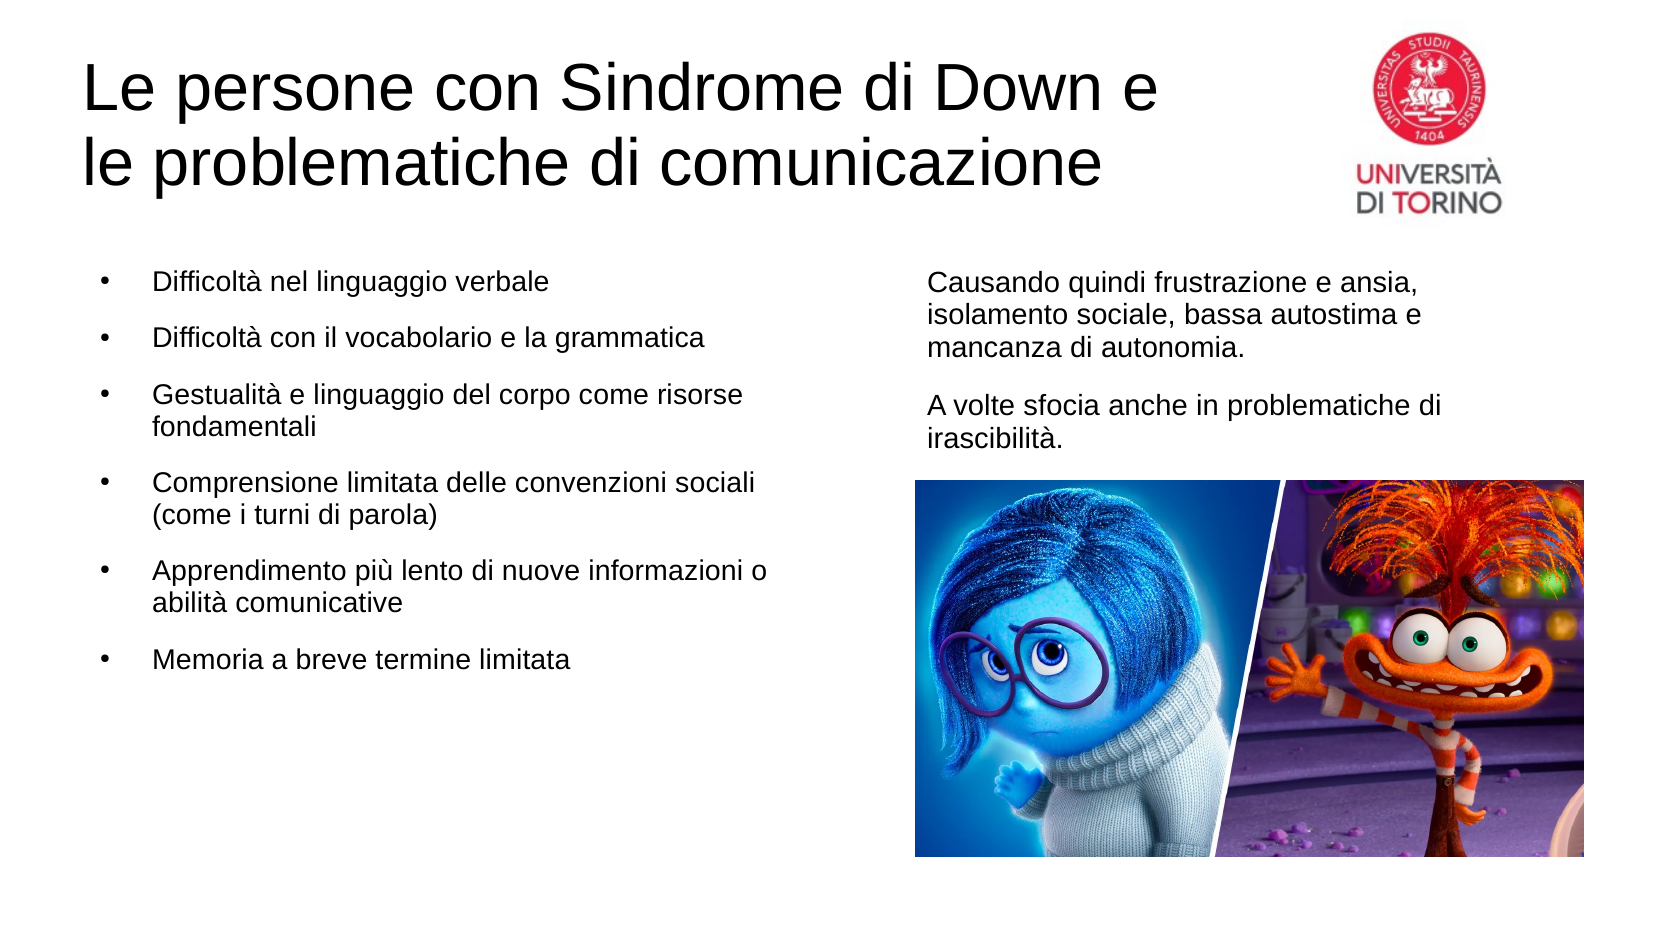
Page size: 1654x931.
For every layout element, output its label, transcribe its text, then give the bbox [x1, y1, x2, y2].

list Causando quindi frustrazione e ansia, isolamento sociale, bassa autostima e mancanza di autonomia. A volte sfocia anche in problematiche di irascibilità. [856, 265, 1536, 473]
picture [915, 480, 1584, 857]
picture [1299, 0, 1549, 237]
picture [994, 785, 999, 795]
title Le persone con Sindrome di Down e le problematiche di comunicazione [82, 37, 1182, 237]
list Difficoltà nel linguaggio verbale Difficoltà con il vocabolario e la grammatica Gestualità e linguaggio del corpo come risorse fondamentali Comprensione limitata delle convenzioni sociali (come i turni di parola) Apprendimento più lento di nuove informazioni o abilità comunicative Memoria a breve termine limitata [82, 265, 827, 680]
